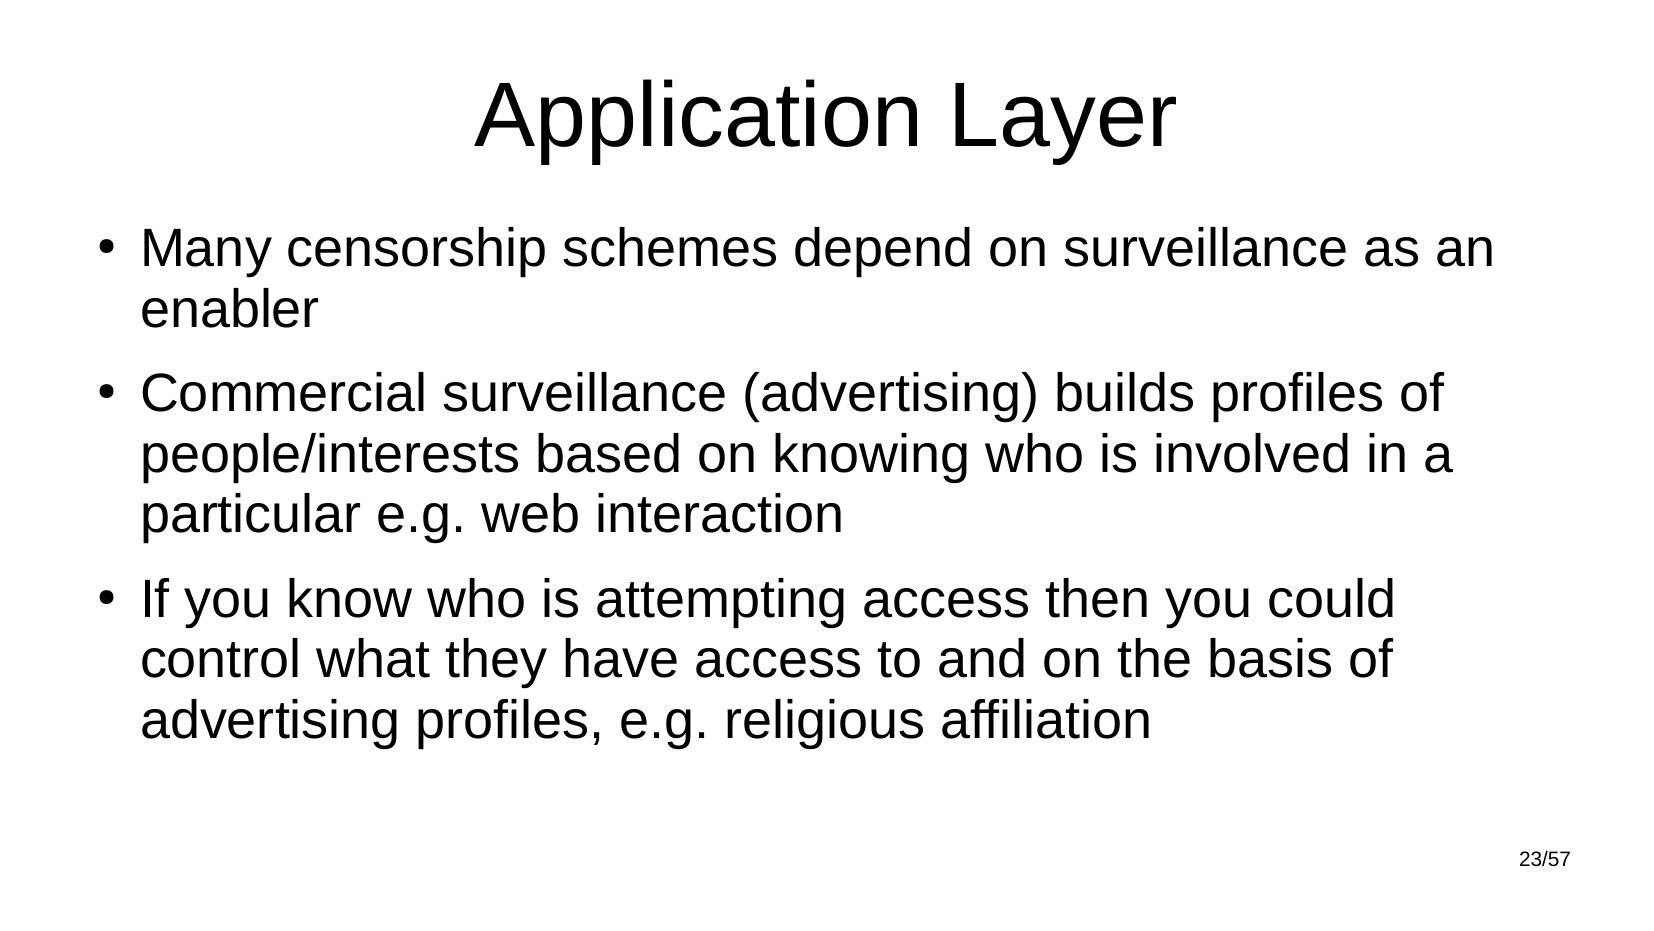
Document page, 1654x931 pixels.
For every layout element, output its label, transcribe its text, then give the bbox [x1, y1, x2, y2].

title Application Layer [82, 37, 1571, 193]
list Many censorship schemes depend on surveillance as an enabler Commercial surveillance (advertising) builds profiles of people/interests based on knowing who is involved in a particular e.g. web interaction If you know who is attempting access then you could control what they have access to and on the basis of advertising profiles, e.g. religious affiliation [82, 217, 1571, 758]
